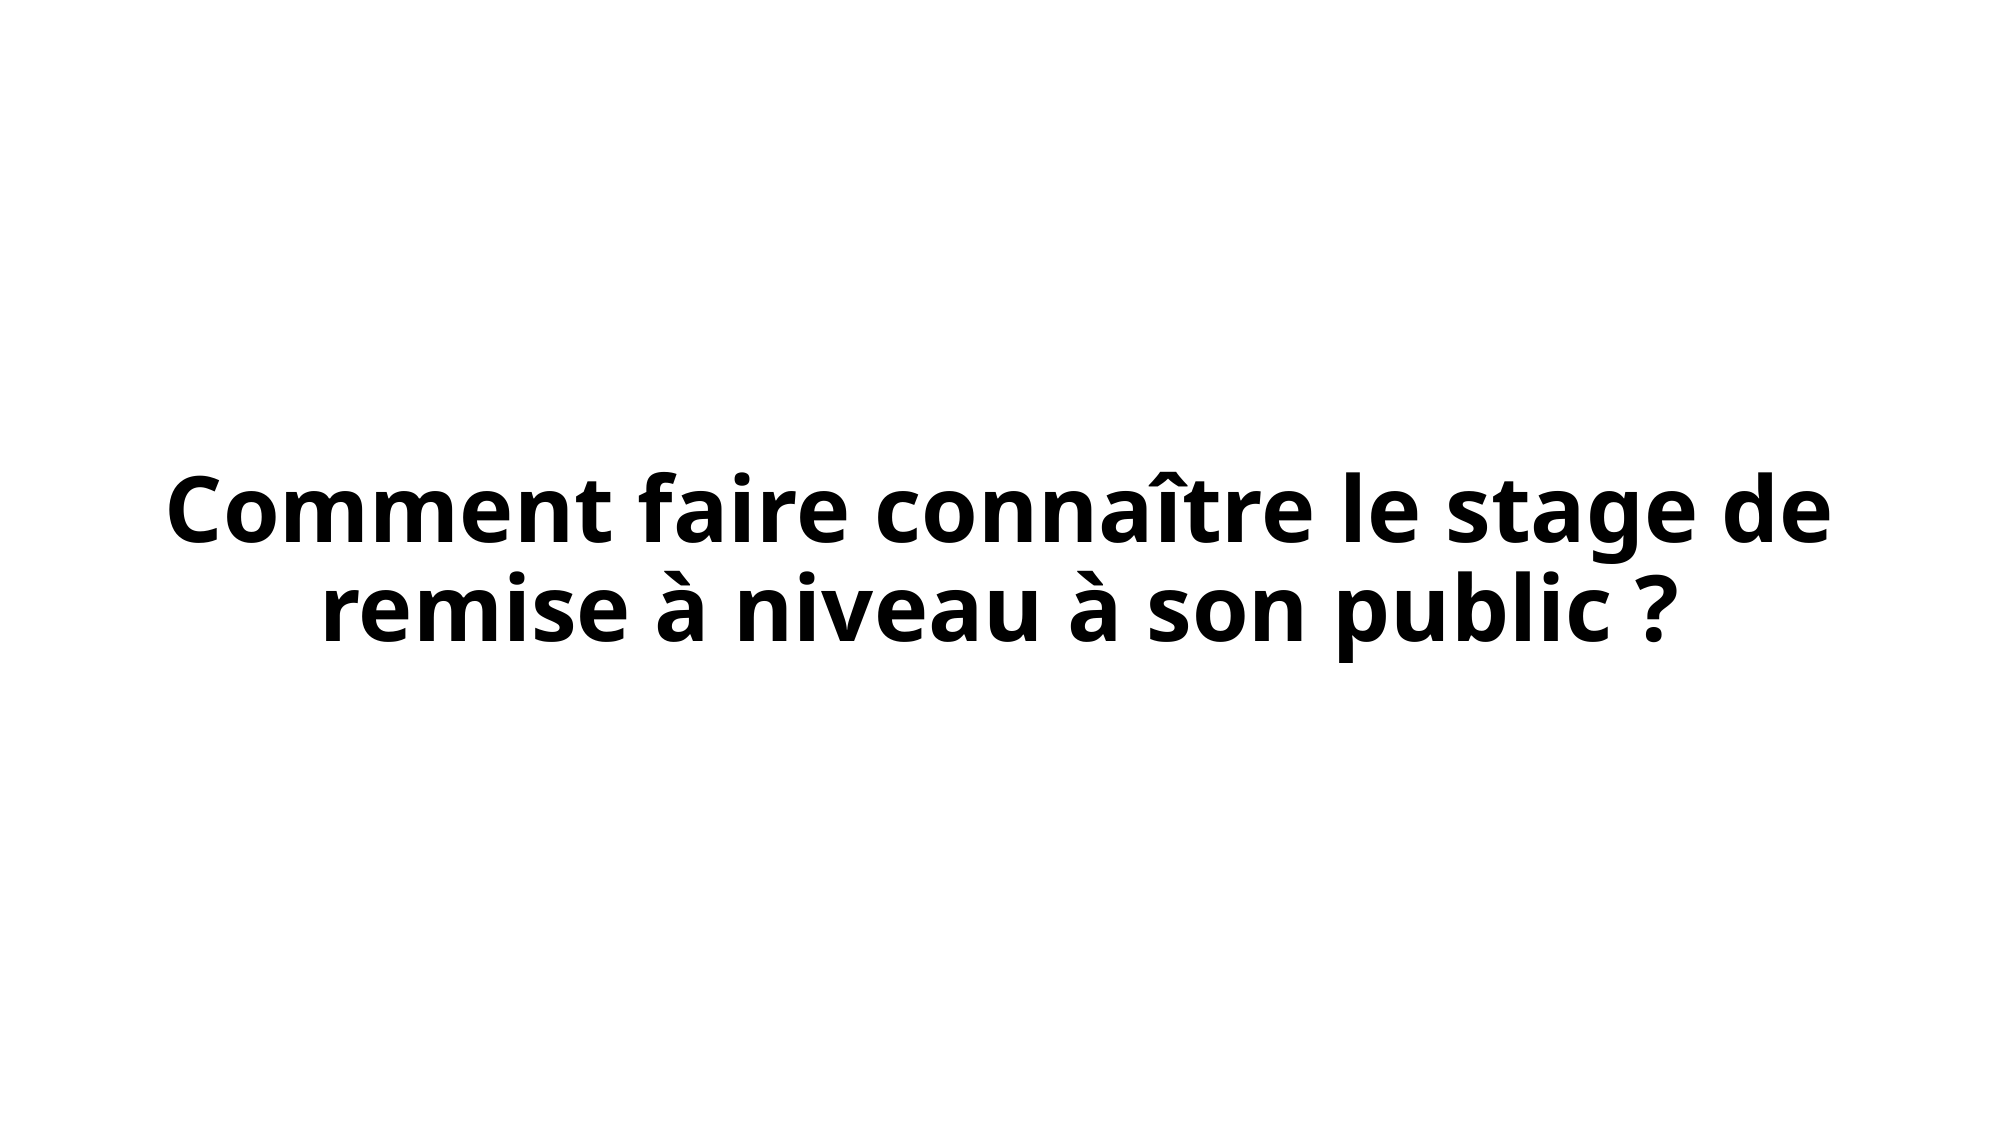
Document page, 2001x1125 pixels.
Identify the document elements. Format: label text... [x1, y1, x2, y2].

text_box Comment faire connaître le stage de remise à niveau à son public ? [137, 453, 1863, 672]
